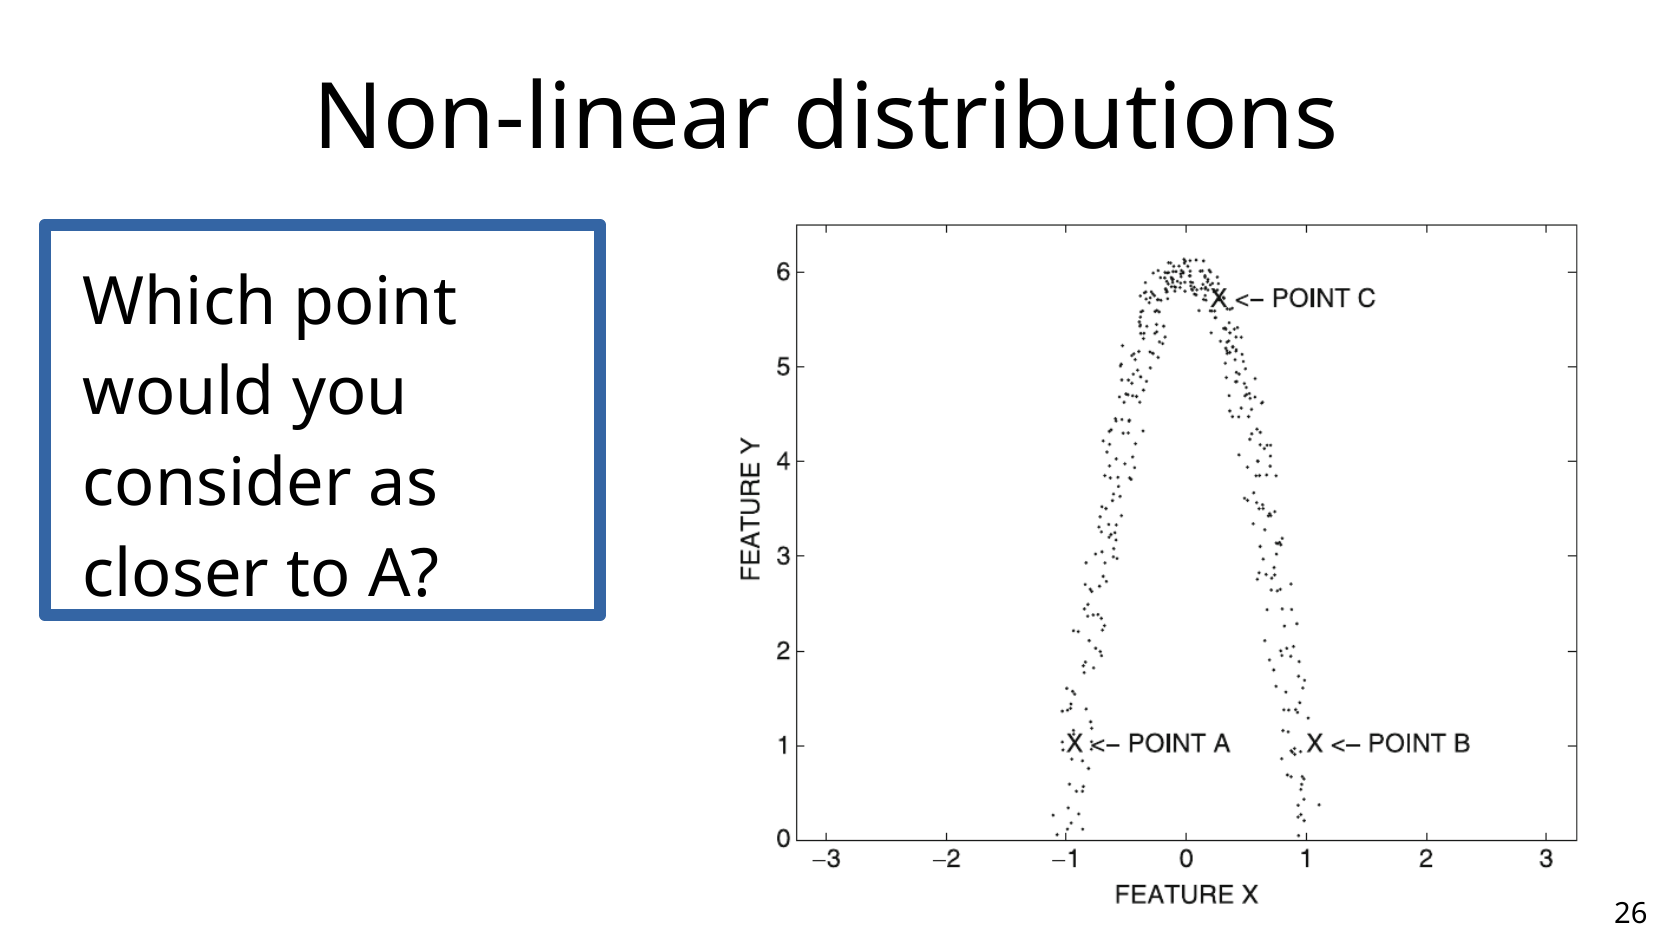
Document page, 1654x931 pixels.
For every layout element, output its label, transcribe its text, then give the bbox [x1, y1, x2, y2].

picture [710, 195, 1614, 931]
list Which point would you consider as closer to A? [82, 253, 594, 609]
list Which point would you consider as closer to A? [82, 253, 616, 871]
title Non-linear distributions [82, 1, 1571, 226]
